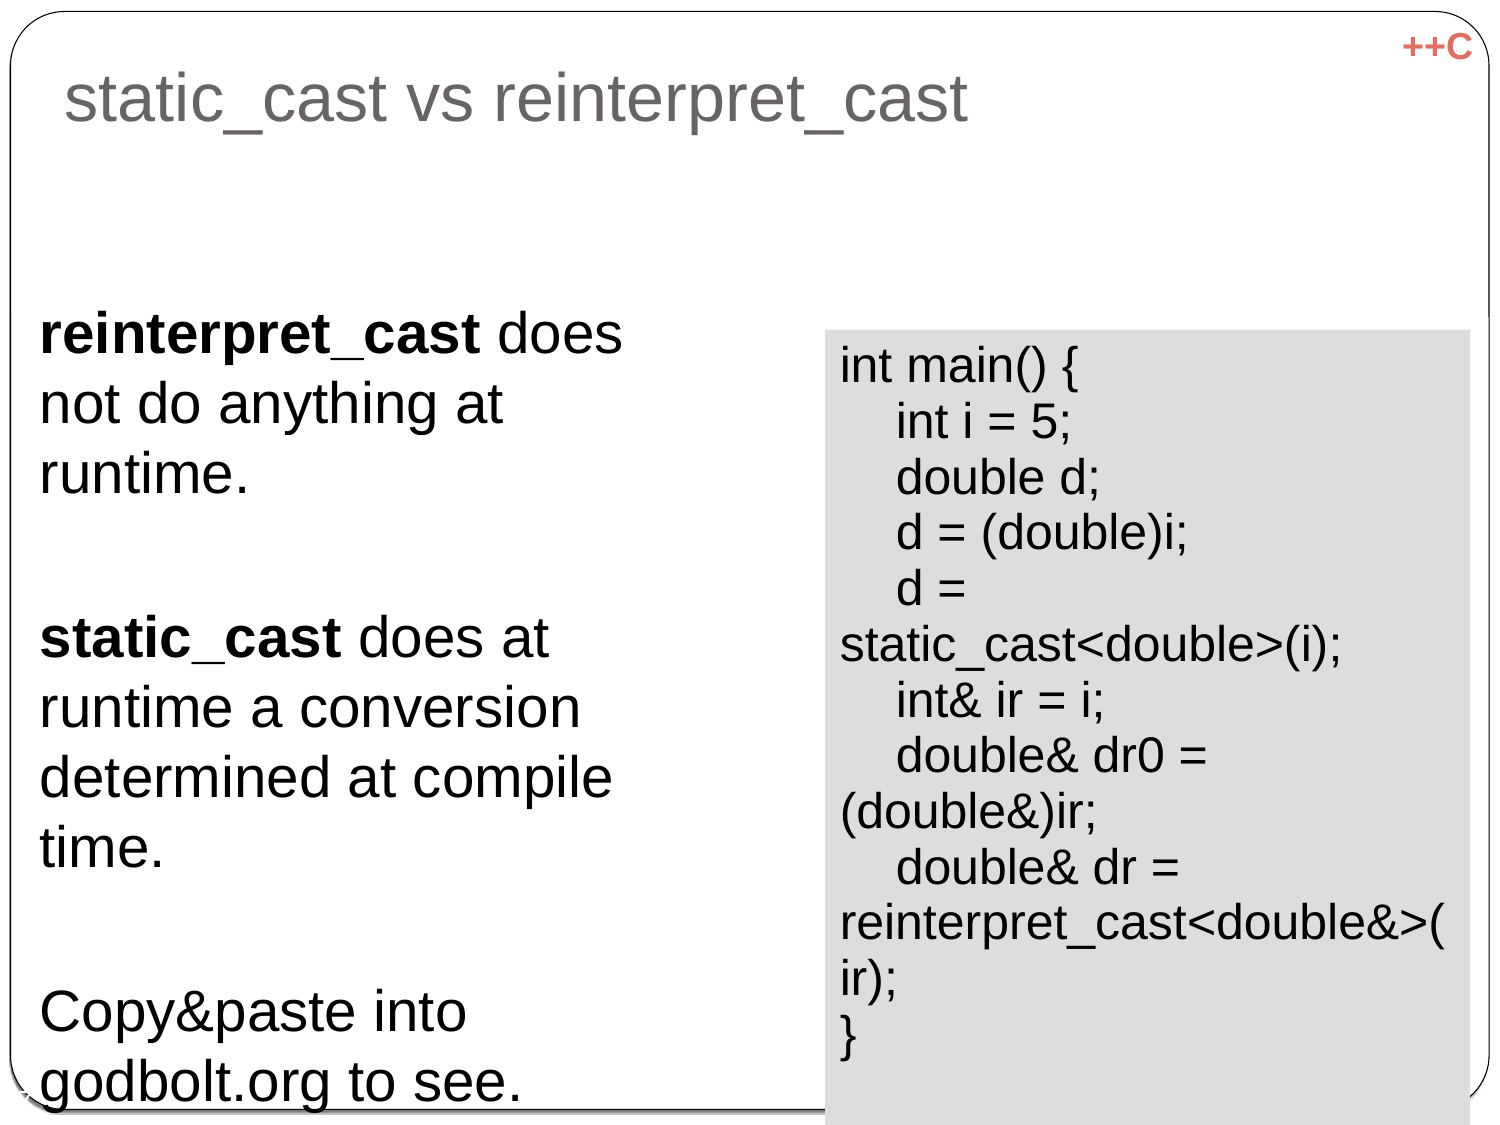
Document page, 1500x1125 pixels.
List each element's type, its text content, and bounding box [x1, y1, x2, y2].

slide_number <number> [0, 1074, 50, 1125]
title static_cast vs reinterpret_cast [50, 45, 1450, 150]
text_box int main() { int i = 5; double d; d = (double)i; d = static_cast<double>(i); int& ir = i; double& dr0 = (double&)ir; double& dr = reinterpret_cast<double&>(ir); } [825, 329, 1471, 1125]
list reinterpret_cast does not do anything at runtime. static_cast does at runtime a conversion determined at compile time. Copy&paste into godbolt.org to see. [24, 287, 721, 1100]
